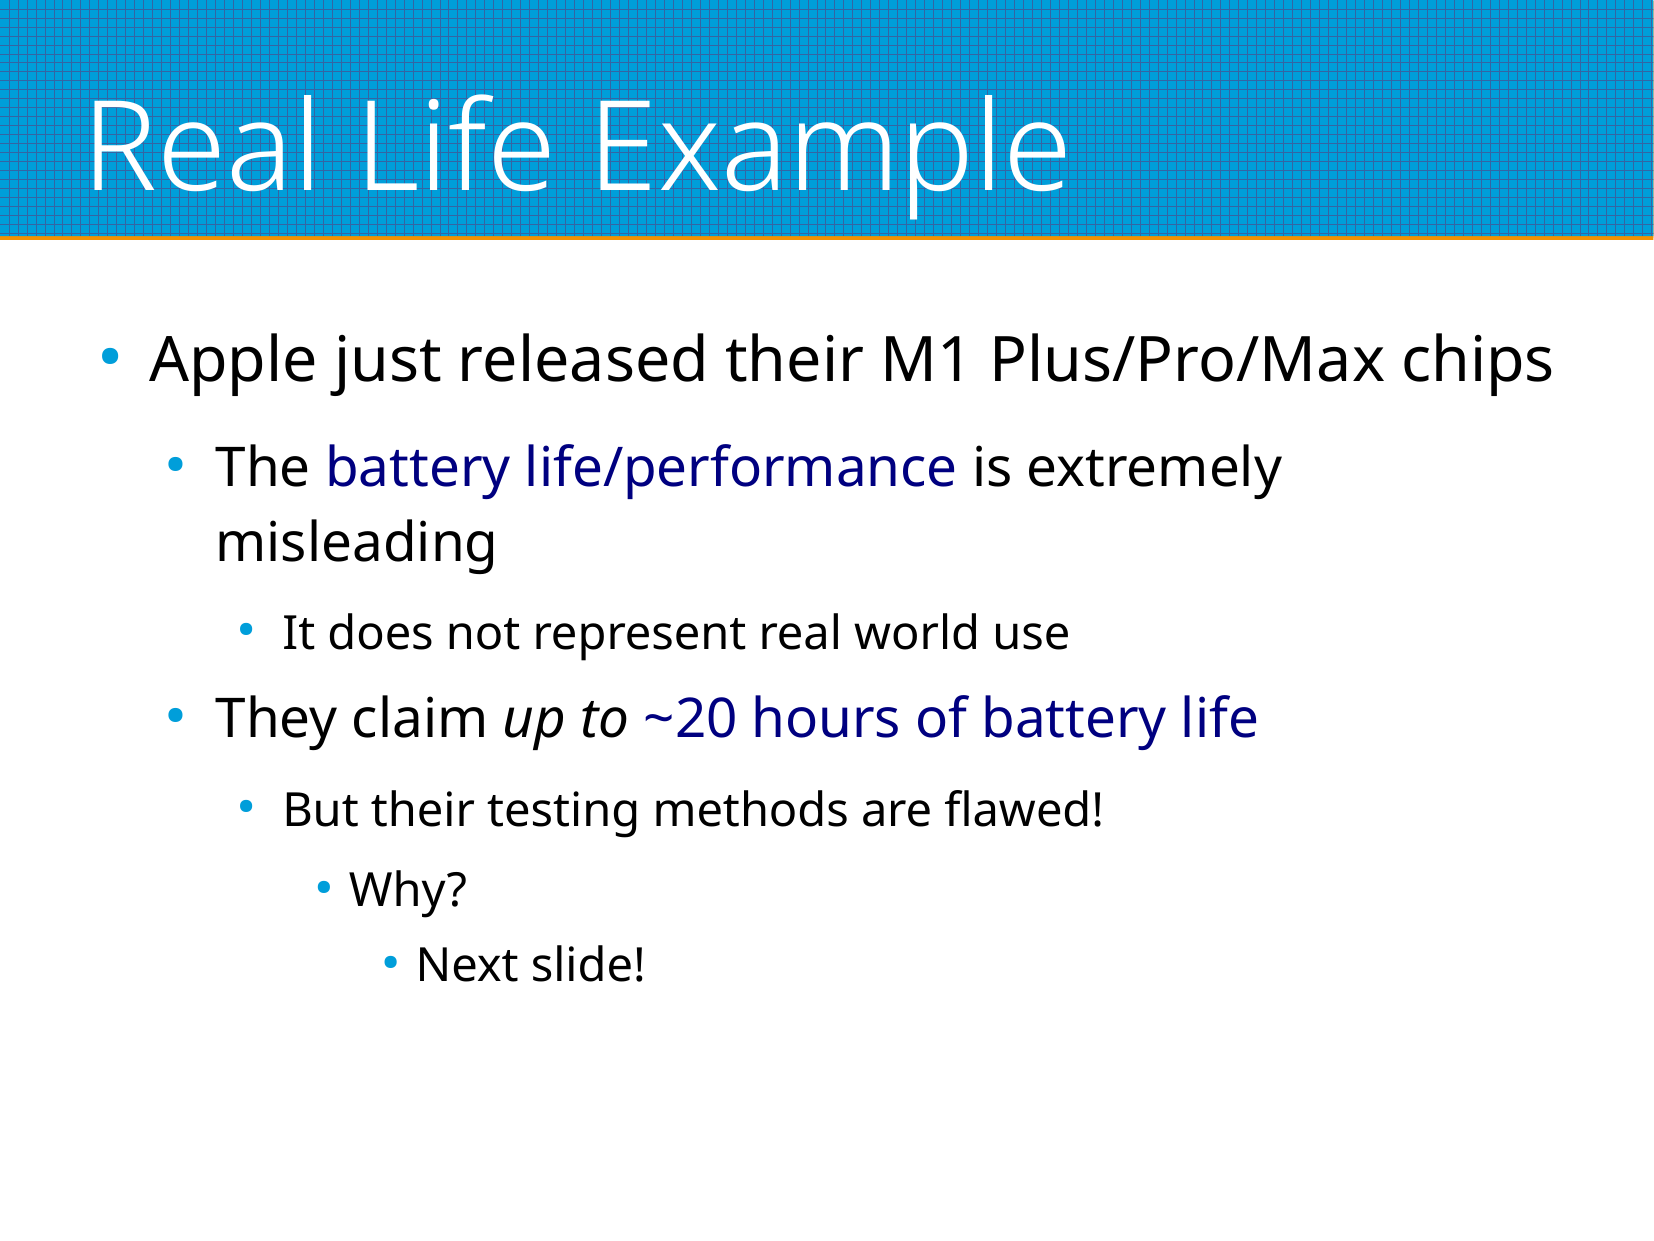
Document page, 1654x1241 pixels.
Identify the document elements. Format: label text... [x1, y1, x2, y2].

title Real Life Example [82, 19, 1571, 227]
list Apple just released their M1 Plus/Pro/Max chips The battery life/performance is extremely misleading It does not represent real world use They claim up to ~20 hours of battery life But their testing methods are flawed! Why? Next slide! [82, 314, 1563, 1081]
